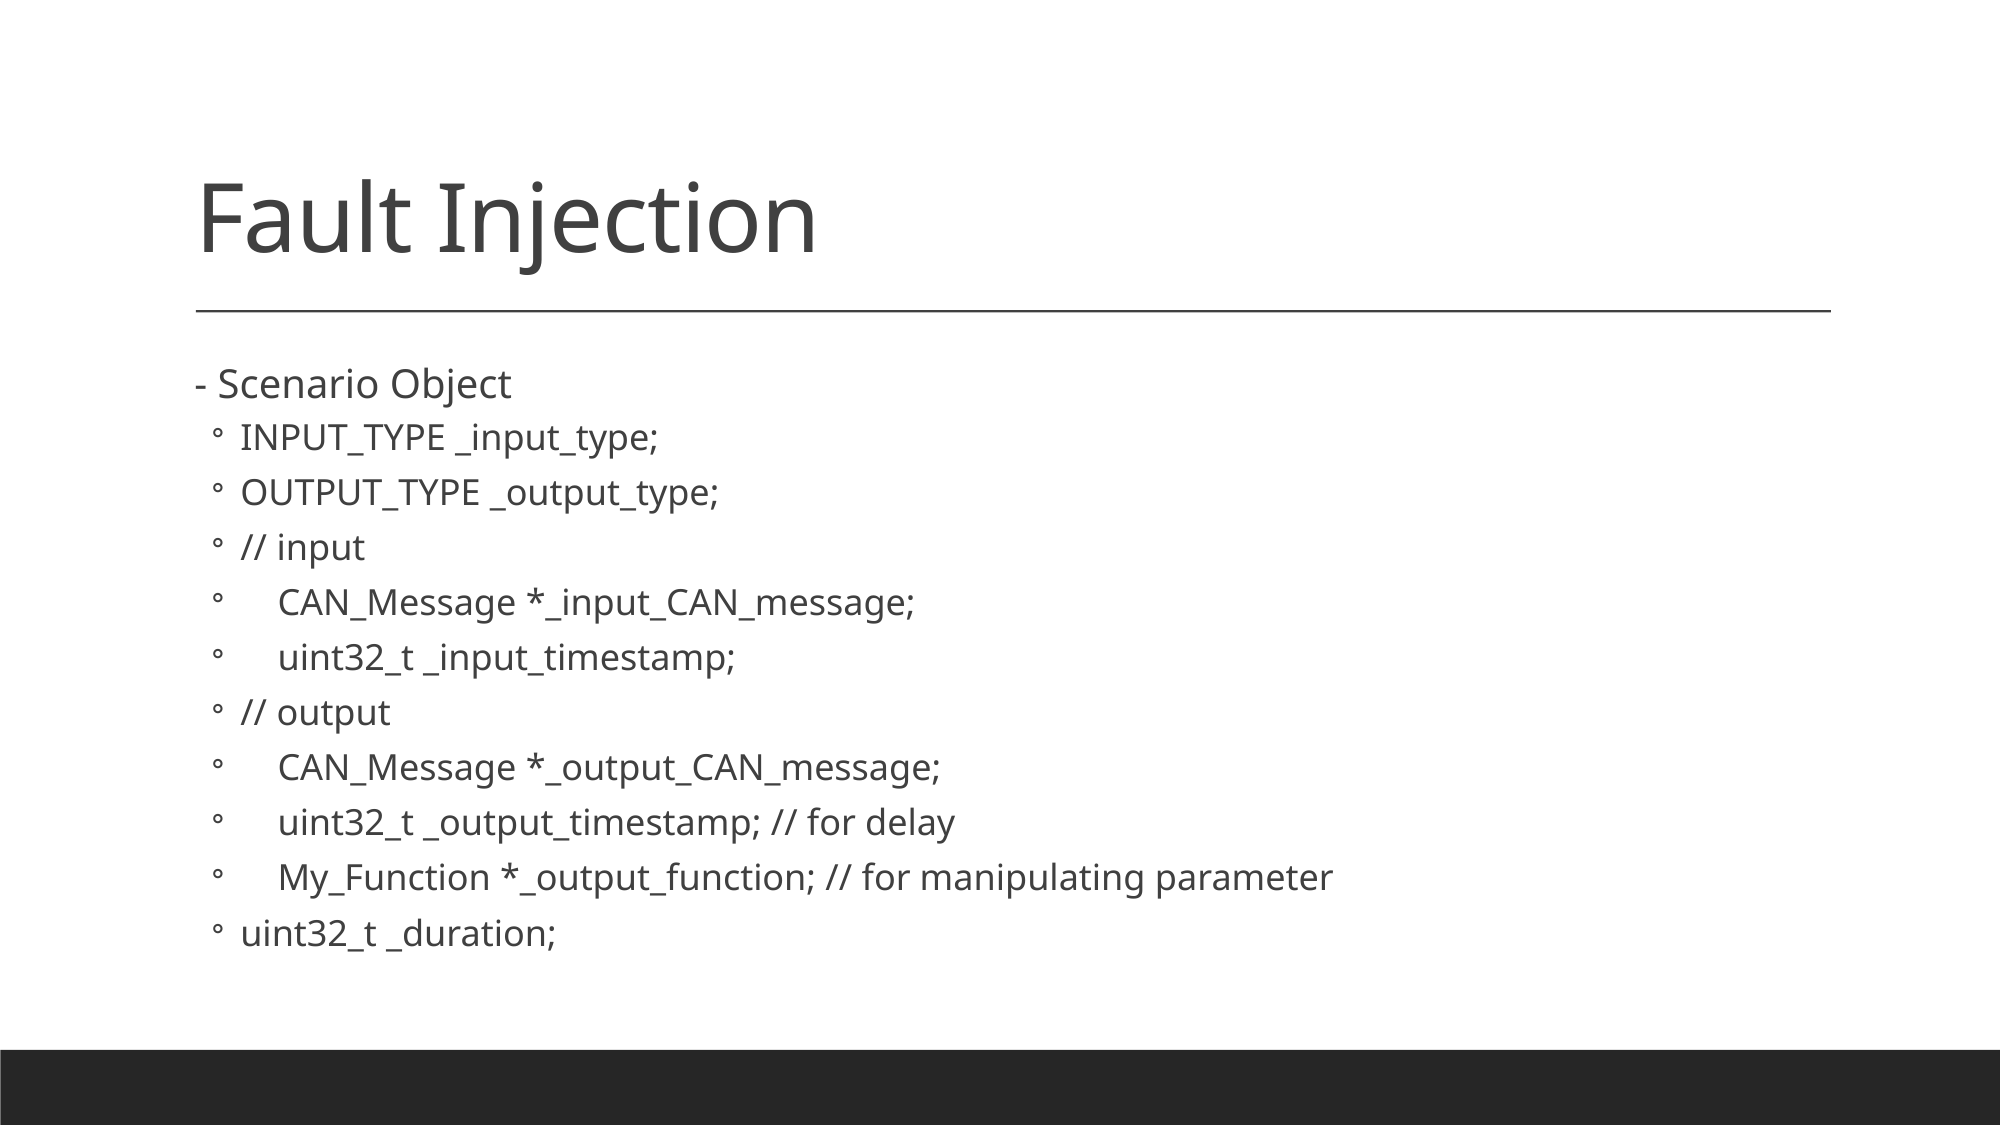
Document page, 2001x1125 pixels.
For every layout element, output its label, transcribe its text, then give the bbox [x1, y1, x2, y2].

title Fault Injection [180, 43, 1830, 282]
list - Scenario Object INPUT_TYPE _input_type; OUTPUT_TYPE _output_type; // input CAN_Message *_input_CAN_message; uint32_t _input_timestamp; // output CAN_Message *_output_CAN_message; uint32_t _output_timestamp; // for delay My_Function *_output_function; // for manipulating parameter uint32_t _duration; [180, 345, 1830, 963]
